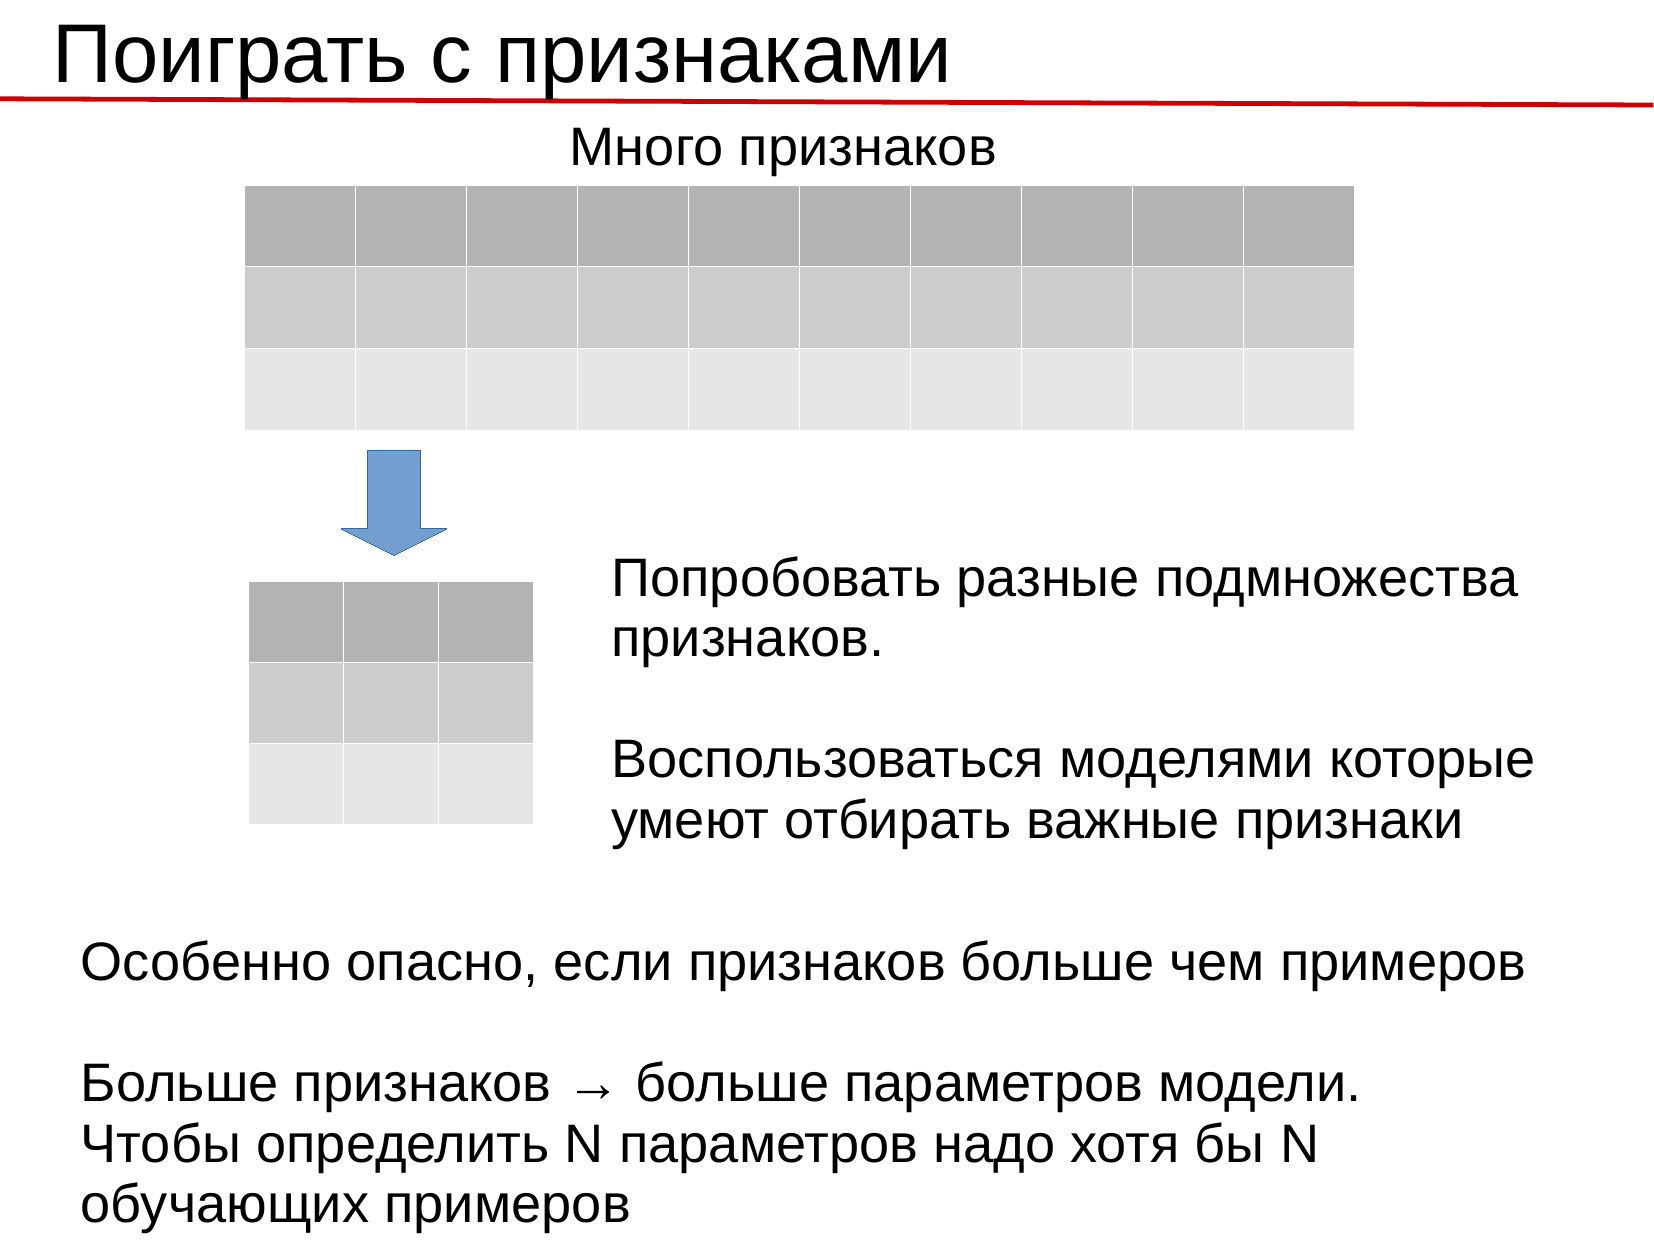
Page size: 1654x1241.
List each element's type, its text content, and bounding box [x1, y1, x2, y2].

table_header [467, 186, 577, 266]
table_cell [689, 267, 799, 348]
table_cell [689, 349, 799, 430]
table_header [578, 186, 688, 266]
table_cell [1022, 349, 1132, 430]
text_box Много признаков [555, 109, 1261, 185]
text_box Поиграть с признаками [0, 0, 1006, 201]
text_box Попробовать разные подмножества признаков. Воспользоваться моделями которые умеют отбирать важные признаки [596, 540, 1654, 1040]
table_cell [467, 267, 577, 348]
table_header [911, 186, 1021, 266]
table_cell [245, 267, 355, 348]
table_header [689, 186, 799, 266]
table_cell [1133, 267, 1243, 348]
table_cell [800, 349, 910, 430]
table_cell [344, 663, 438, 743]
table_cell [911, 267, 1021, 348]
table_header [1133, 186, 1243, 266]
table_cell [249, 663, 343, 743]
table_header [439, 582, 533, 662]
table_header [344, 582, 438, 662]
table_cell [356, 349, 466, 430]
table_cell [1244, 267, 1354, 348]
table_cell [1133, 349, 1243, 430]
table_cell [245, 349, 355, 430]
table_cell [467, 349, 577, 430]
table_cell [439, 744, 533, 824]
table_cell [578, 349, 688, 430]
table_cell [344, 744, 438, 824]
table_header [800, 186, 910, 266]
table_cell [1244, 349, 1354, 430]
table_cell [1022, 267, 1132, 348]
table_cell [439, 663, 533, 743]
table_cell [356, 267, 466, 348]
table_cell [800, 267, 910, 348]
table_header [1022, 186, 1132, 266]
table_header [245, 186, 355, 266]
table_header [1244, 186, 1354, 266]
table_cell [249, 744, 343, 824]
text_box Особенно опасно, если признаков больше чем примеров Больше признаков → больше параметров модели. Чтобы определить N параметров надо хотя бы N обучающих примеров [65, 924, 1551, 1241]
text_box [341, 450, 447, 556]
table_header [356, 186, 466, 266]
table_header [249, 582, 343, 662]
table_cell [911, 349, 1021, 430]
table_cell [578, 267, 688, 348]
